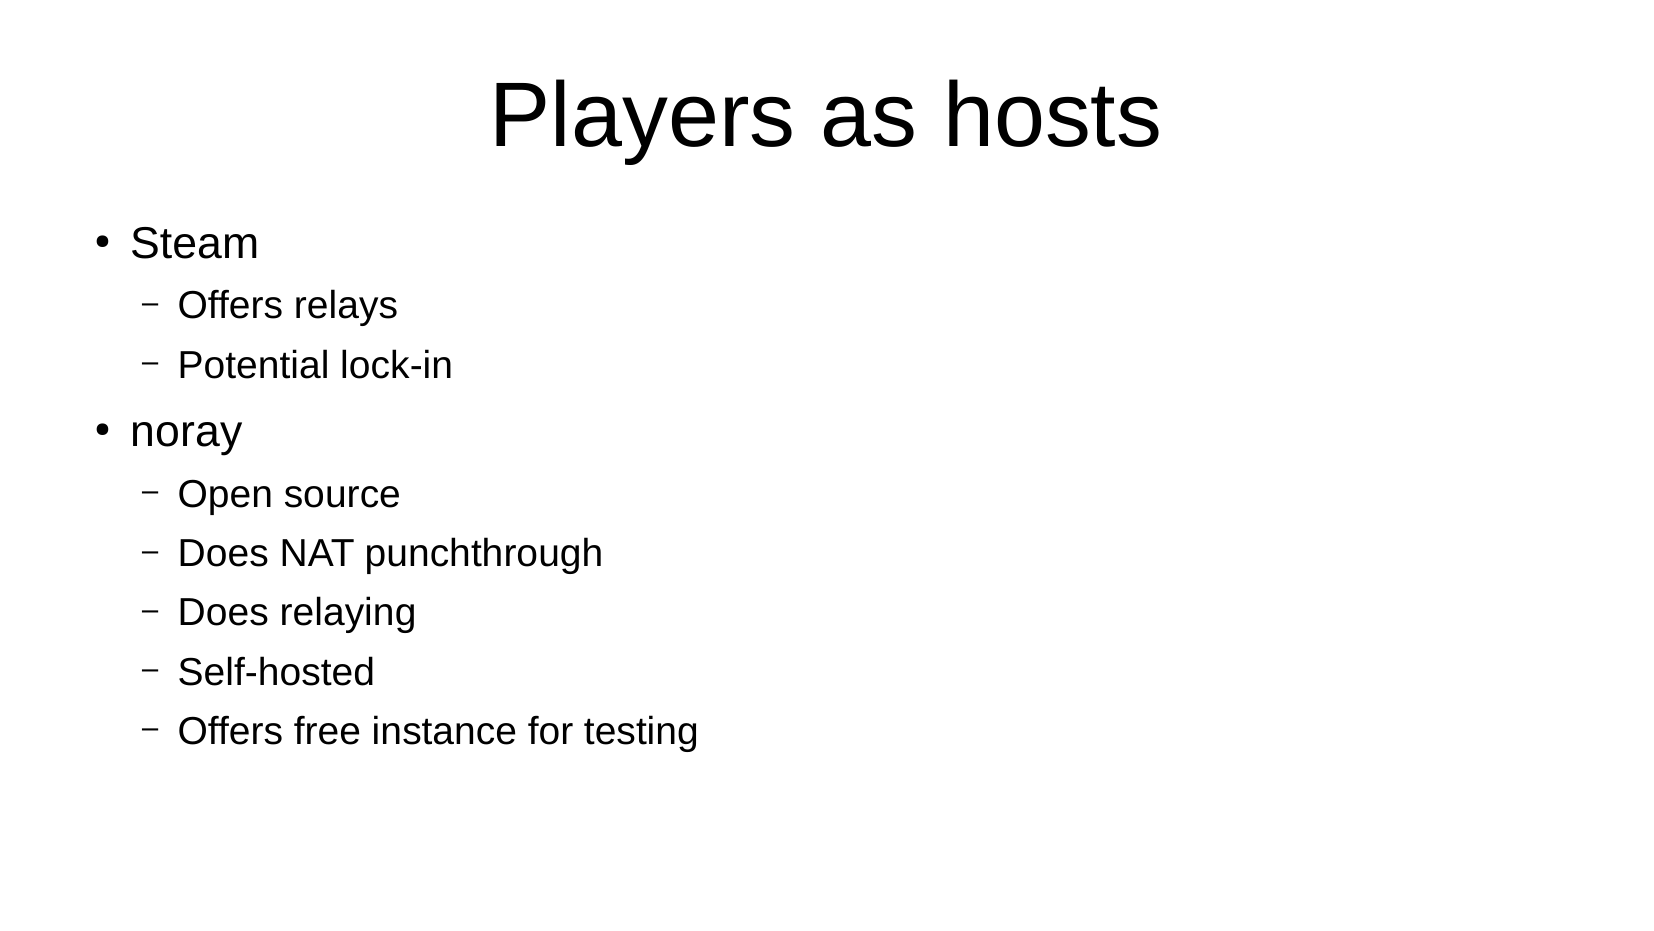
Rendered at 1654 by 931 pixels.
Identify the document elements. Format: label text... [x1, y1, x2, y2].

title Players as hosts [82, 37, 1571, 193]
list Steam Offers relays Potential lock-in noray Open source Does NAT punchthrough Does relaying Self-hosted Offers free instance for testing [82, 217, 1571, 758]
